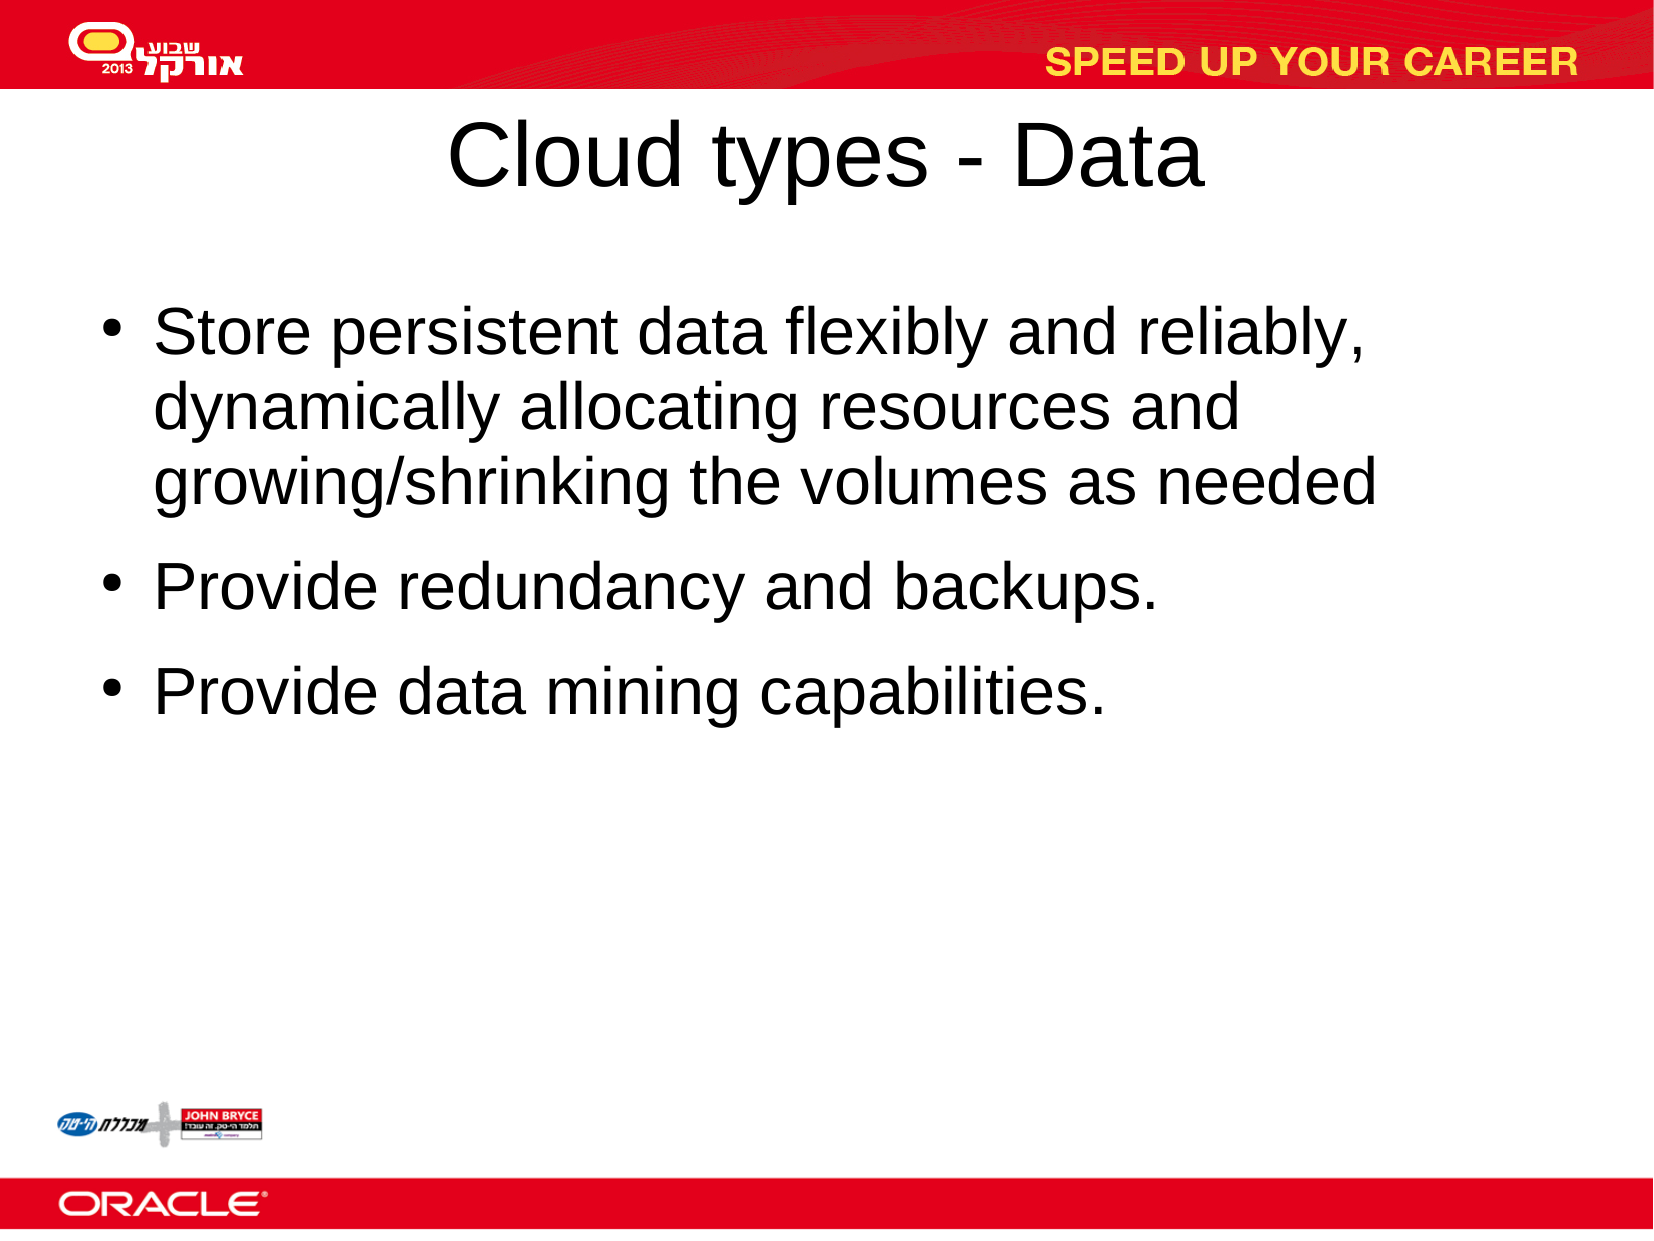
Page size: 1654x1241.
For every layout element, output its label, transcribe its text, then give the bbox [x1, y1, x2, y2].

list Store persistent data flexibly and reliably, dynamically allocating resources and growing/shrinking the volumes as needed Provide redundancy and backups. Provide data mining capabilities. [82, 290, 1538, 1010]
title Cloud types - Data [82, 49, 1571, 257]
picture [0, 1087, 1653, 1240]
picture [0, 0, 1654, 89]
